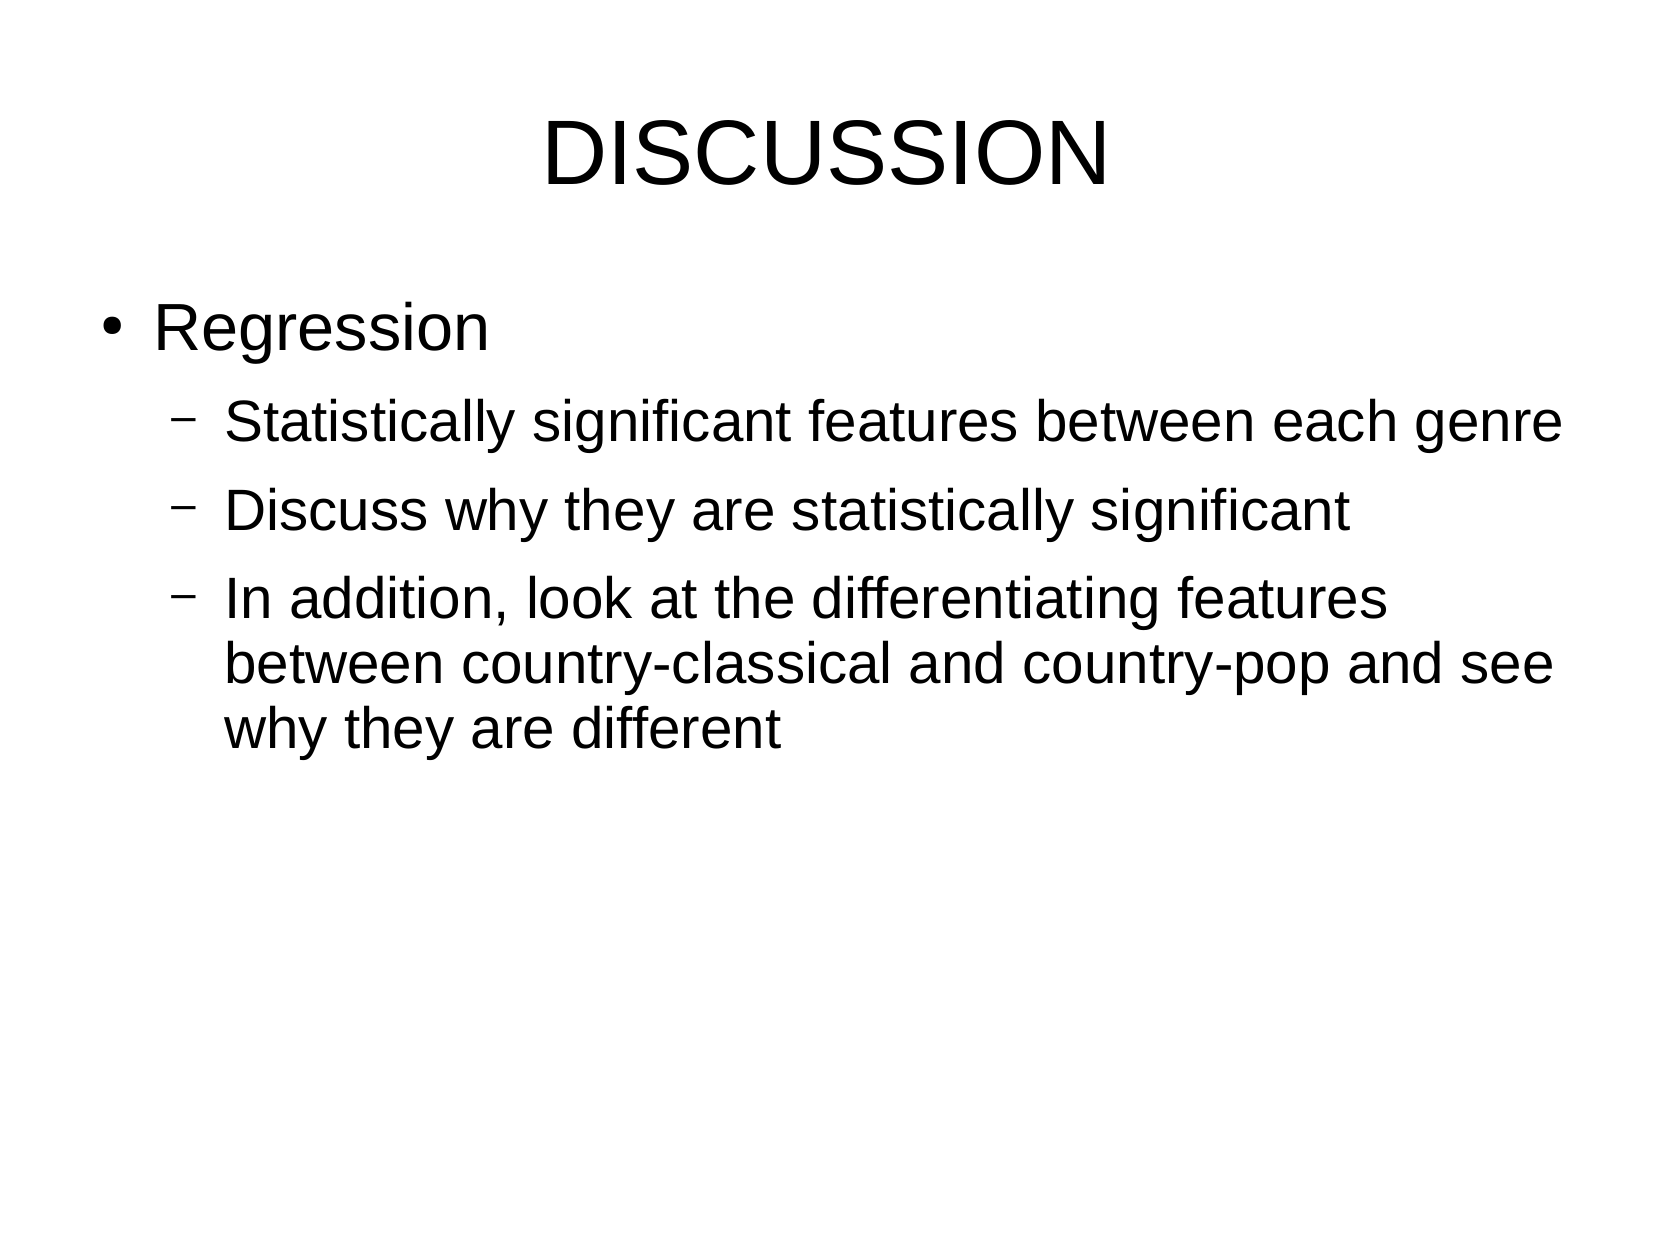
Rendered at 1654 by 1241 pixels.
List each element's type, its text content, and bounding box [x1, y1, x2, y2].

title DISCUSSION [82, 49, 1571, 257]
list Regression Statistically significant features between each genre Discuss why they are statistically significant In addition, look at the differentiating features between country-classical and country-pop and see why they are different [82, 290, 1571, 1010]
